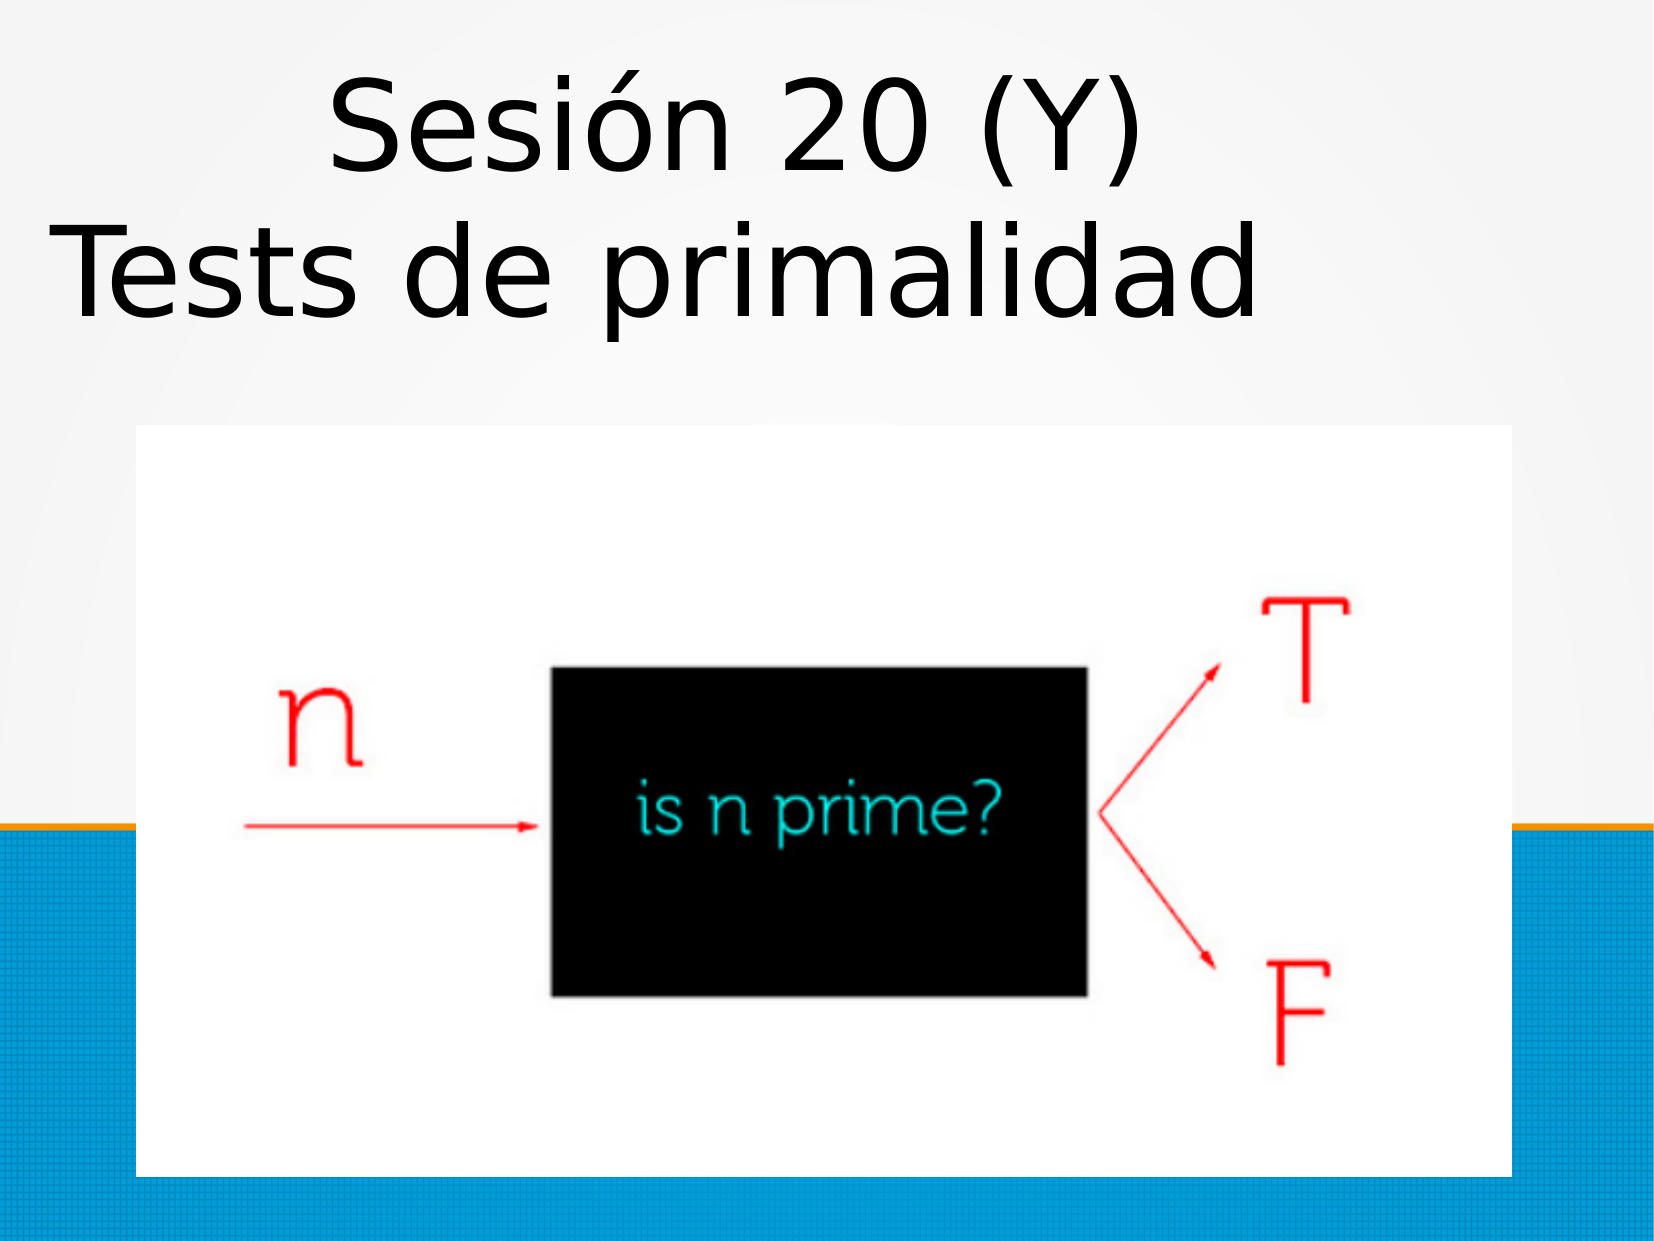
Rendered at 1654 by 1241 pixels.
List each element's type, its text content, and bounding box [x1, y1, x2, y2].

text_box Sesión 20 (Y) Tests de primalidad [35, 47, 1518, 354]
picture [0, 0, 1654, 1176]
